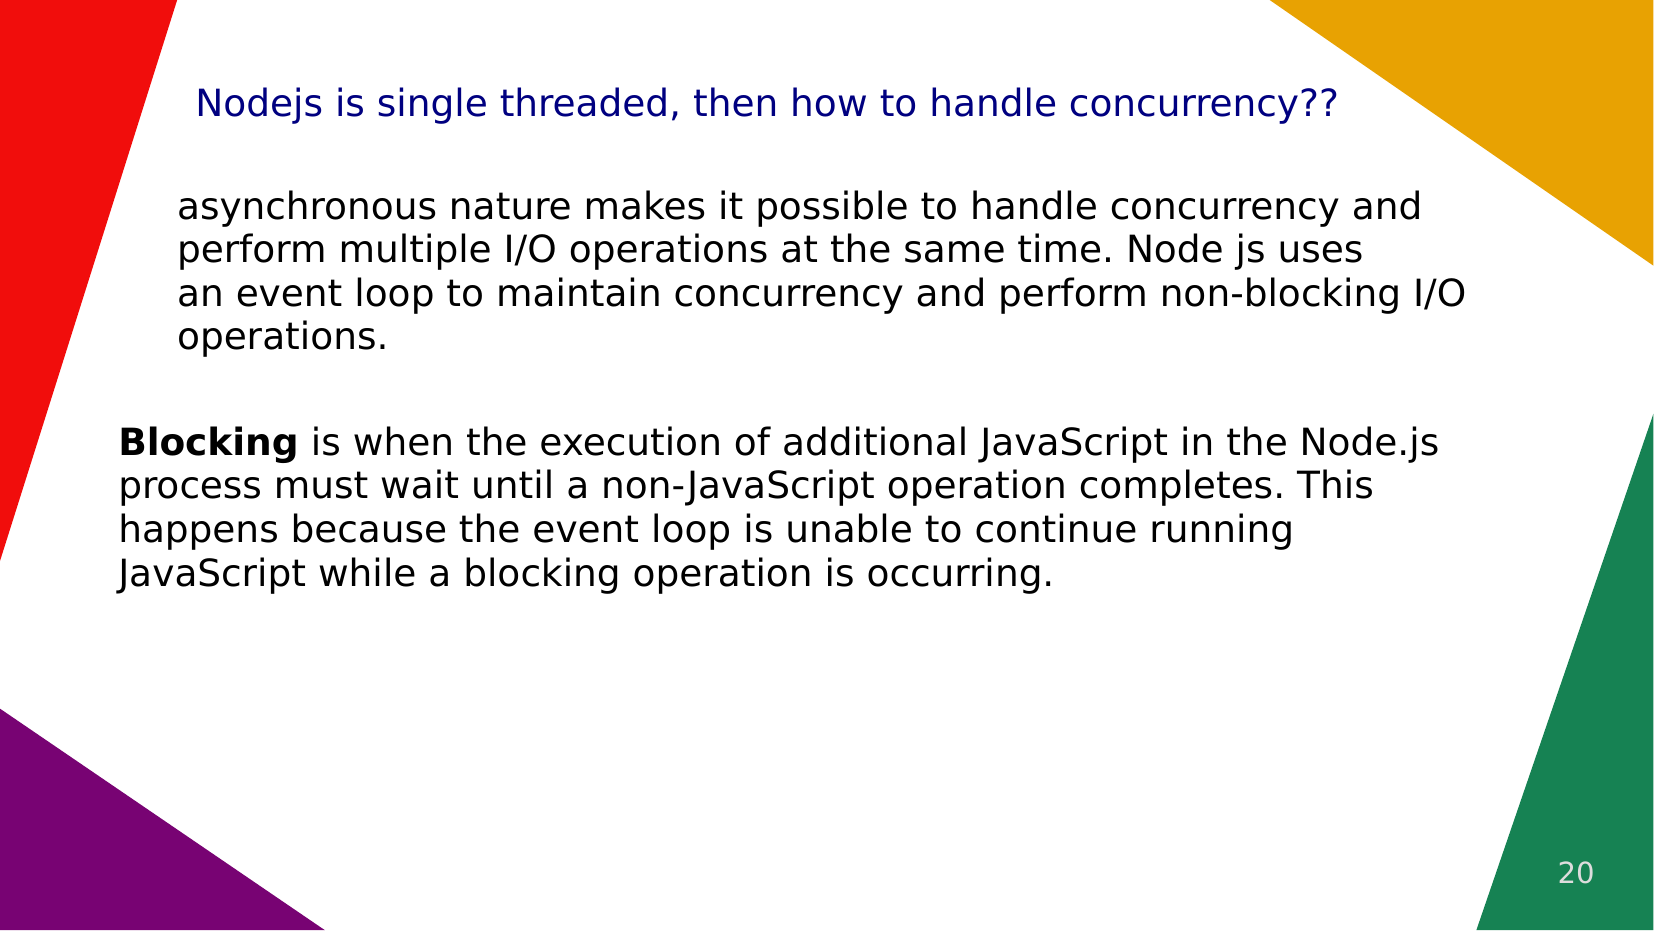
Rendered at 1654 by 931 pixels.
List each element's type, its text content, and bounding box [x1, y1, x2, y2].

text_box Blocking is when the execution of additional JavaScript in the Node.js process must wait until a non-JavaScript operation completes. This happens because the event loop is unable to continue running JavaScript while a blocking operation is occurring. [103, 413, 1506, 562]
title Nodejs is single threaded, then how to handle concurrency?? [59, 29, 1477, 178]
text_box asynchronous nature makes it possible to handle concurrency and perform multiple I/O operations at the same time. Node js uses an event loop to maintain concurrency and perform non-blocking I/O operations. [162, 177, 1536, 384]
